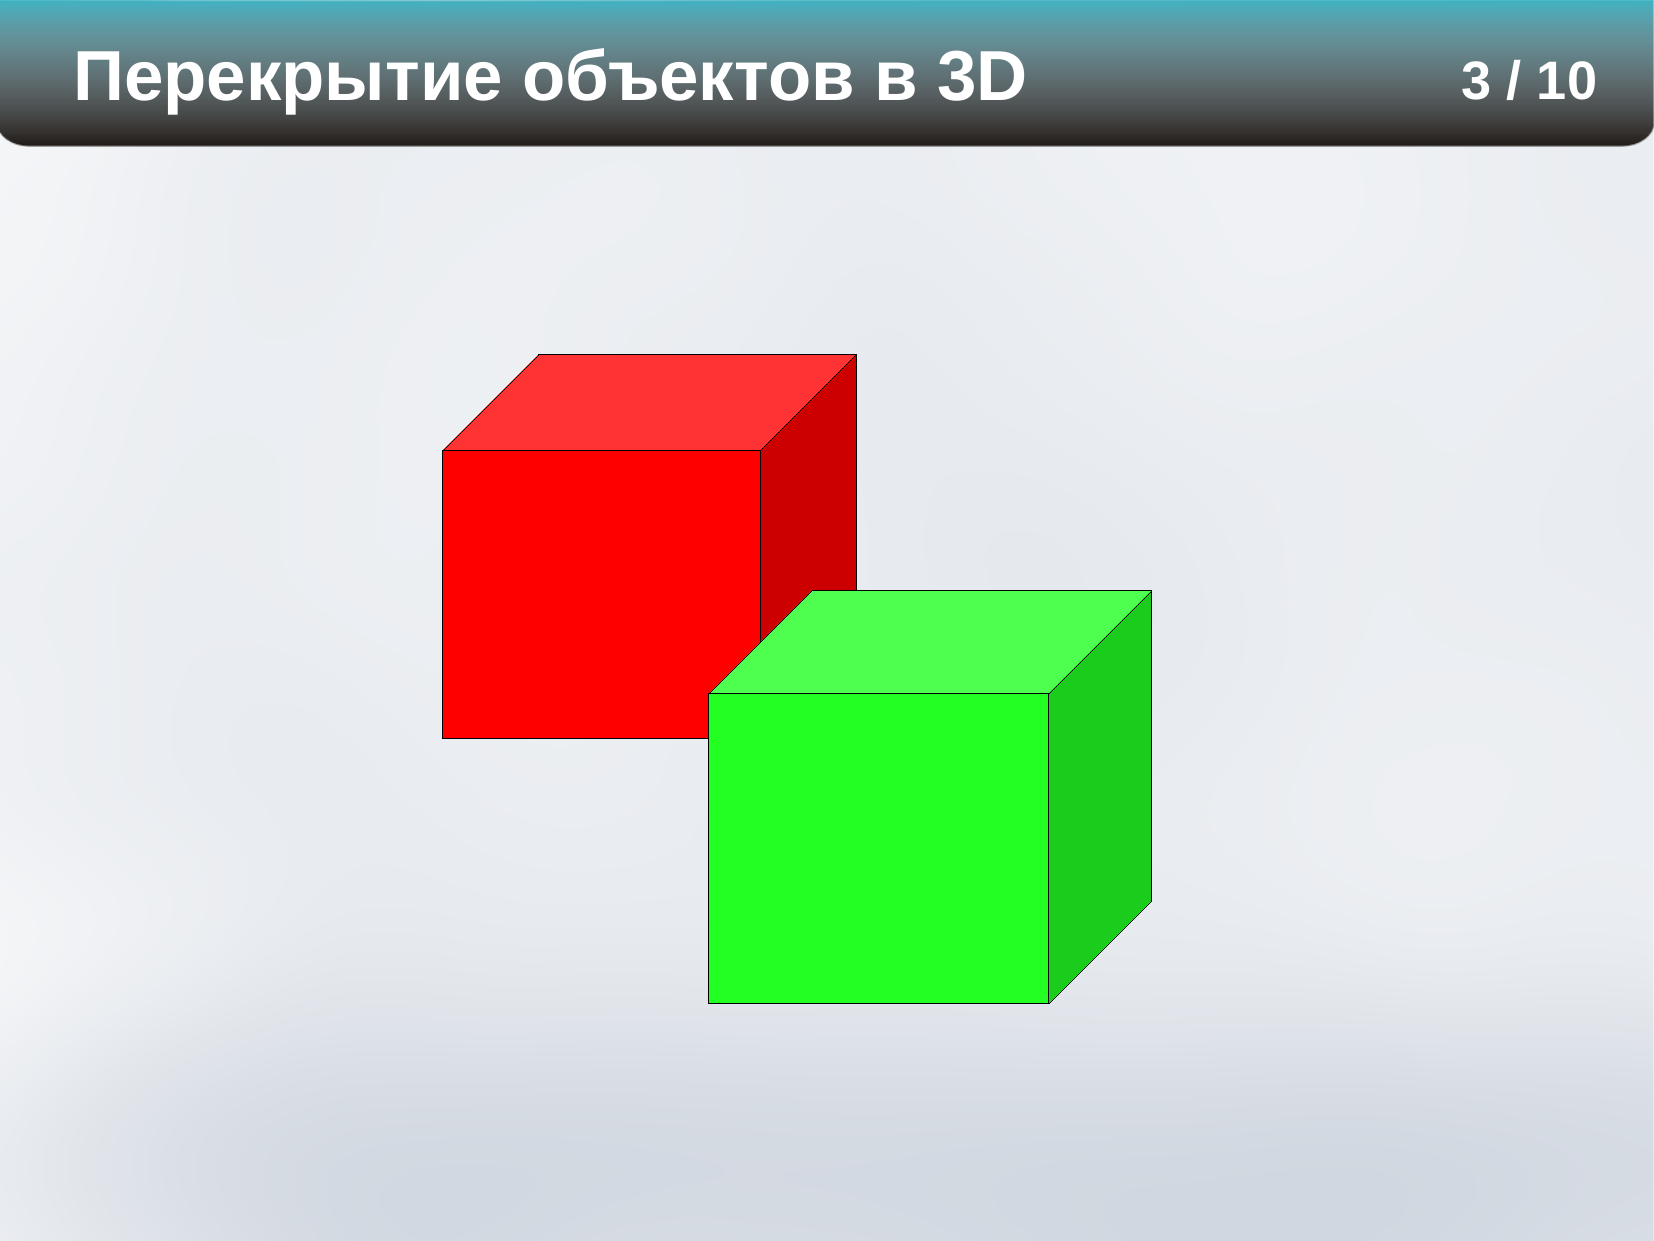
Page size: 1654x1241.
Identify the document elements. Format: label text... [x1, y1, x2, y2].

text_box Перекрытие объектов в 3D [59, 29, 1418, 124]
text_box <number> / 10 [1446, 42, 1654, 179]
text_box [442, 354, 1152, 1004]
picture [0, 0, 1654, 1241]
